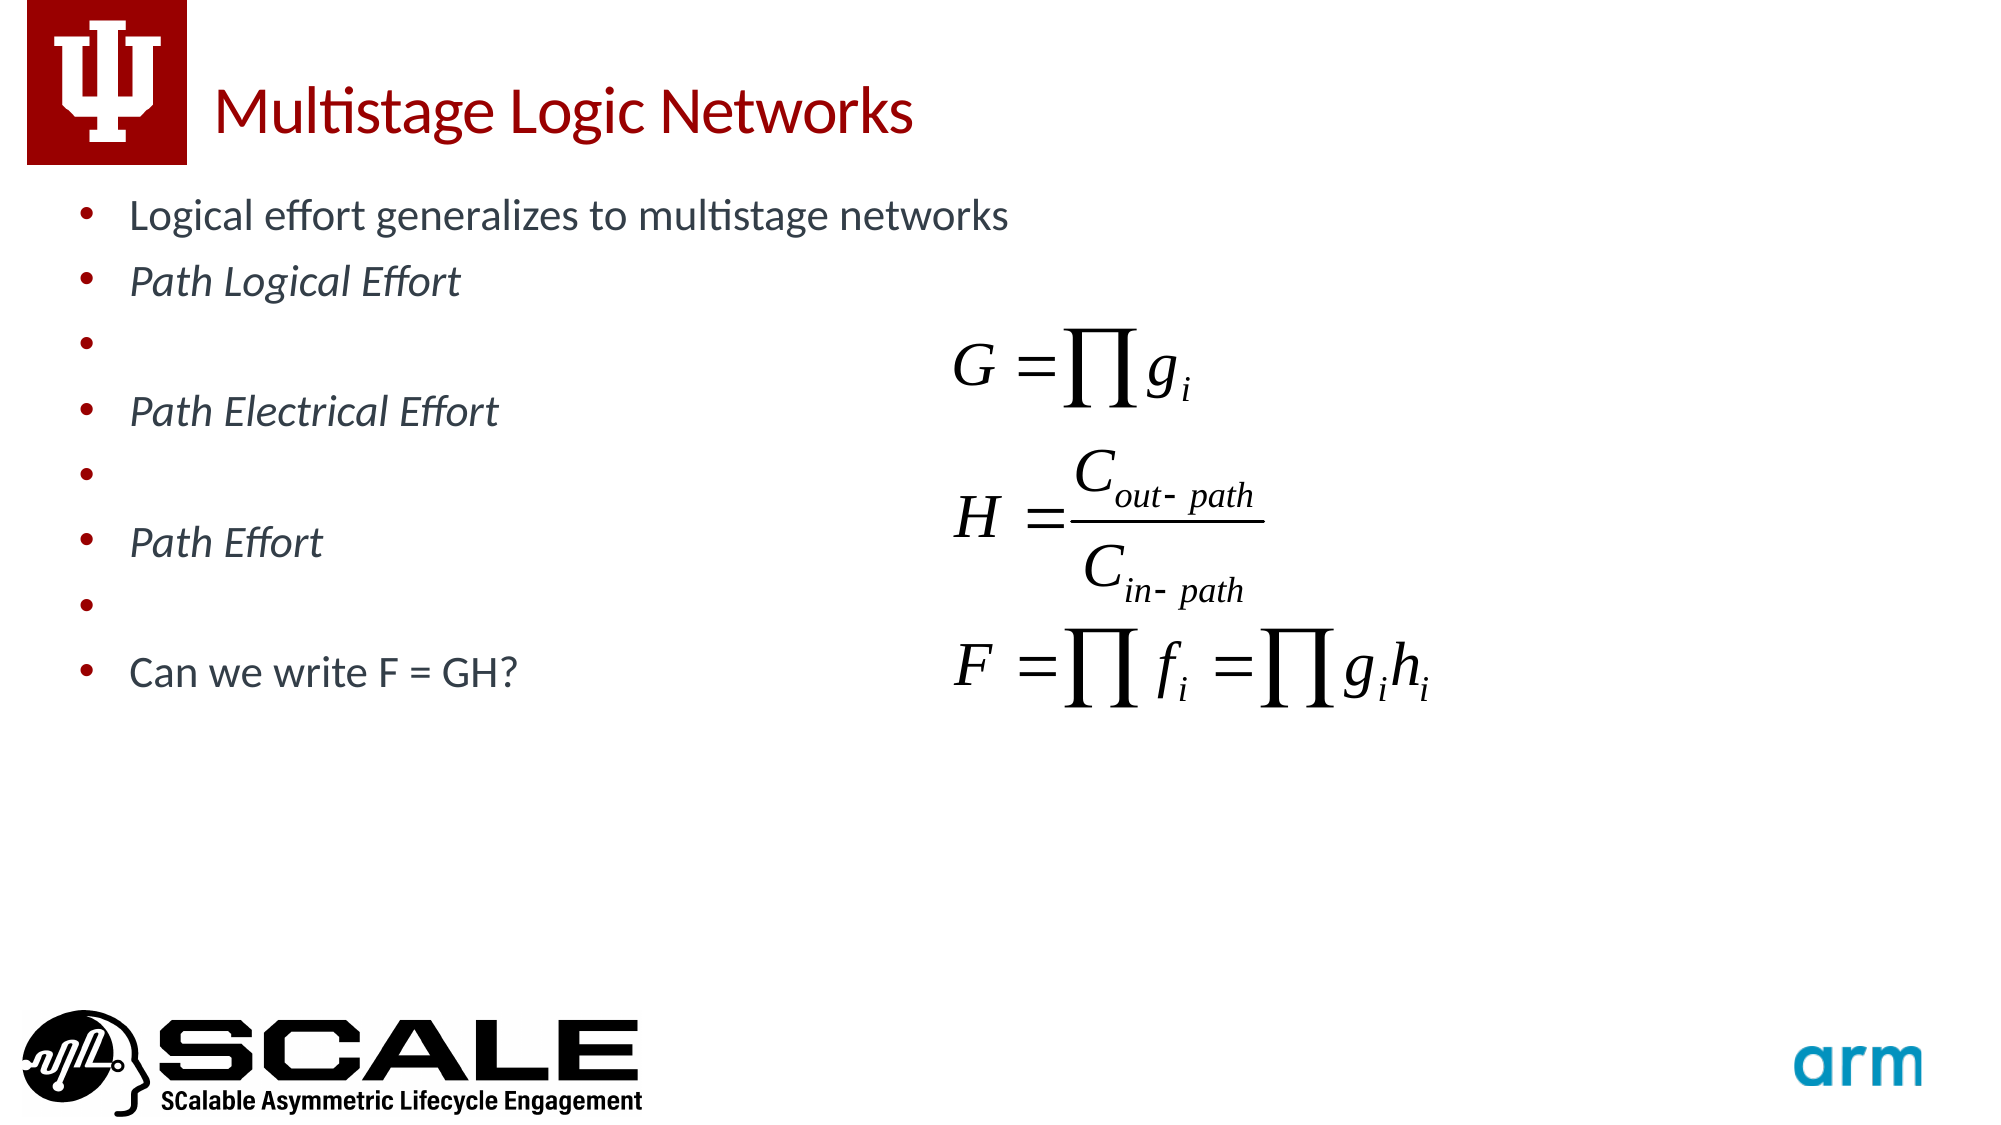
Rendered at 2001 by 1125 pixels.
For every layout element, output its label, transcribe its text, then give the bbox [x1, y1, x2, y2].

chart [950, 324, 1203, 415]
chart [950, 624, 1440, 715]
chart [950, 437, 1269, 615]
list Logical effort generalizes to multistage networks Path Logical Effort Path Electrical Effort Path Effort Can we write F = GH? [78, 185, 1924, 941]
title Multistage Logic Networks [213, 78, 1922, 186]
